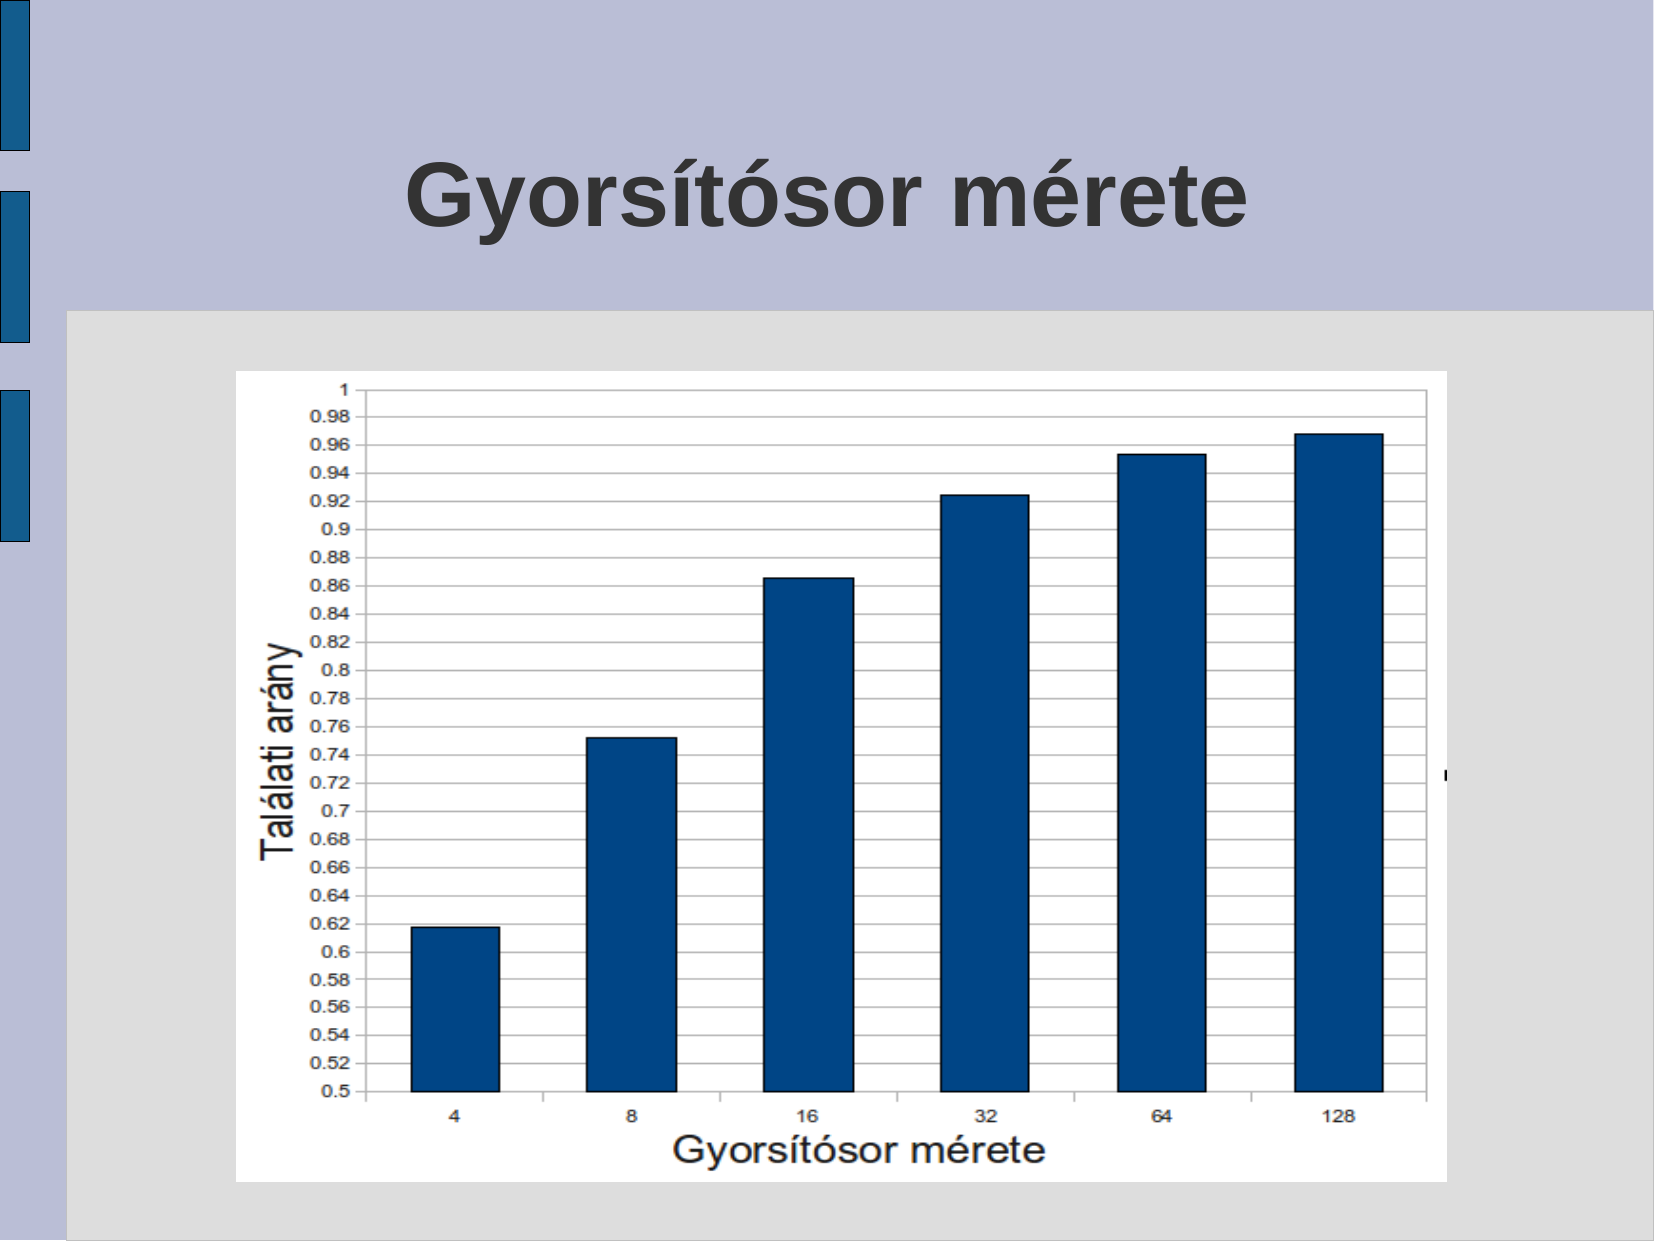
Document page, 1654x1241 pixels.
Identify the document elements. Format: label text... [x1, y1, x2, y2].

picture [236, 371, 1447, 1182]
title Gyorsítósor mérete [121, 91, 1534, 299]
